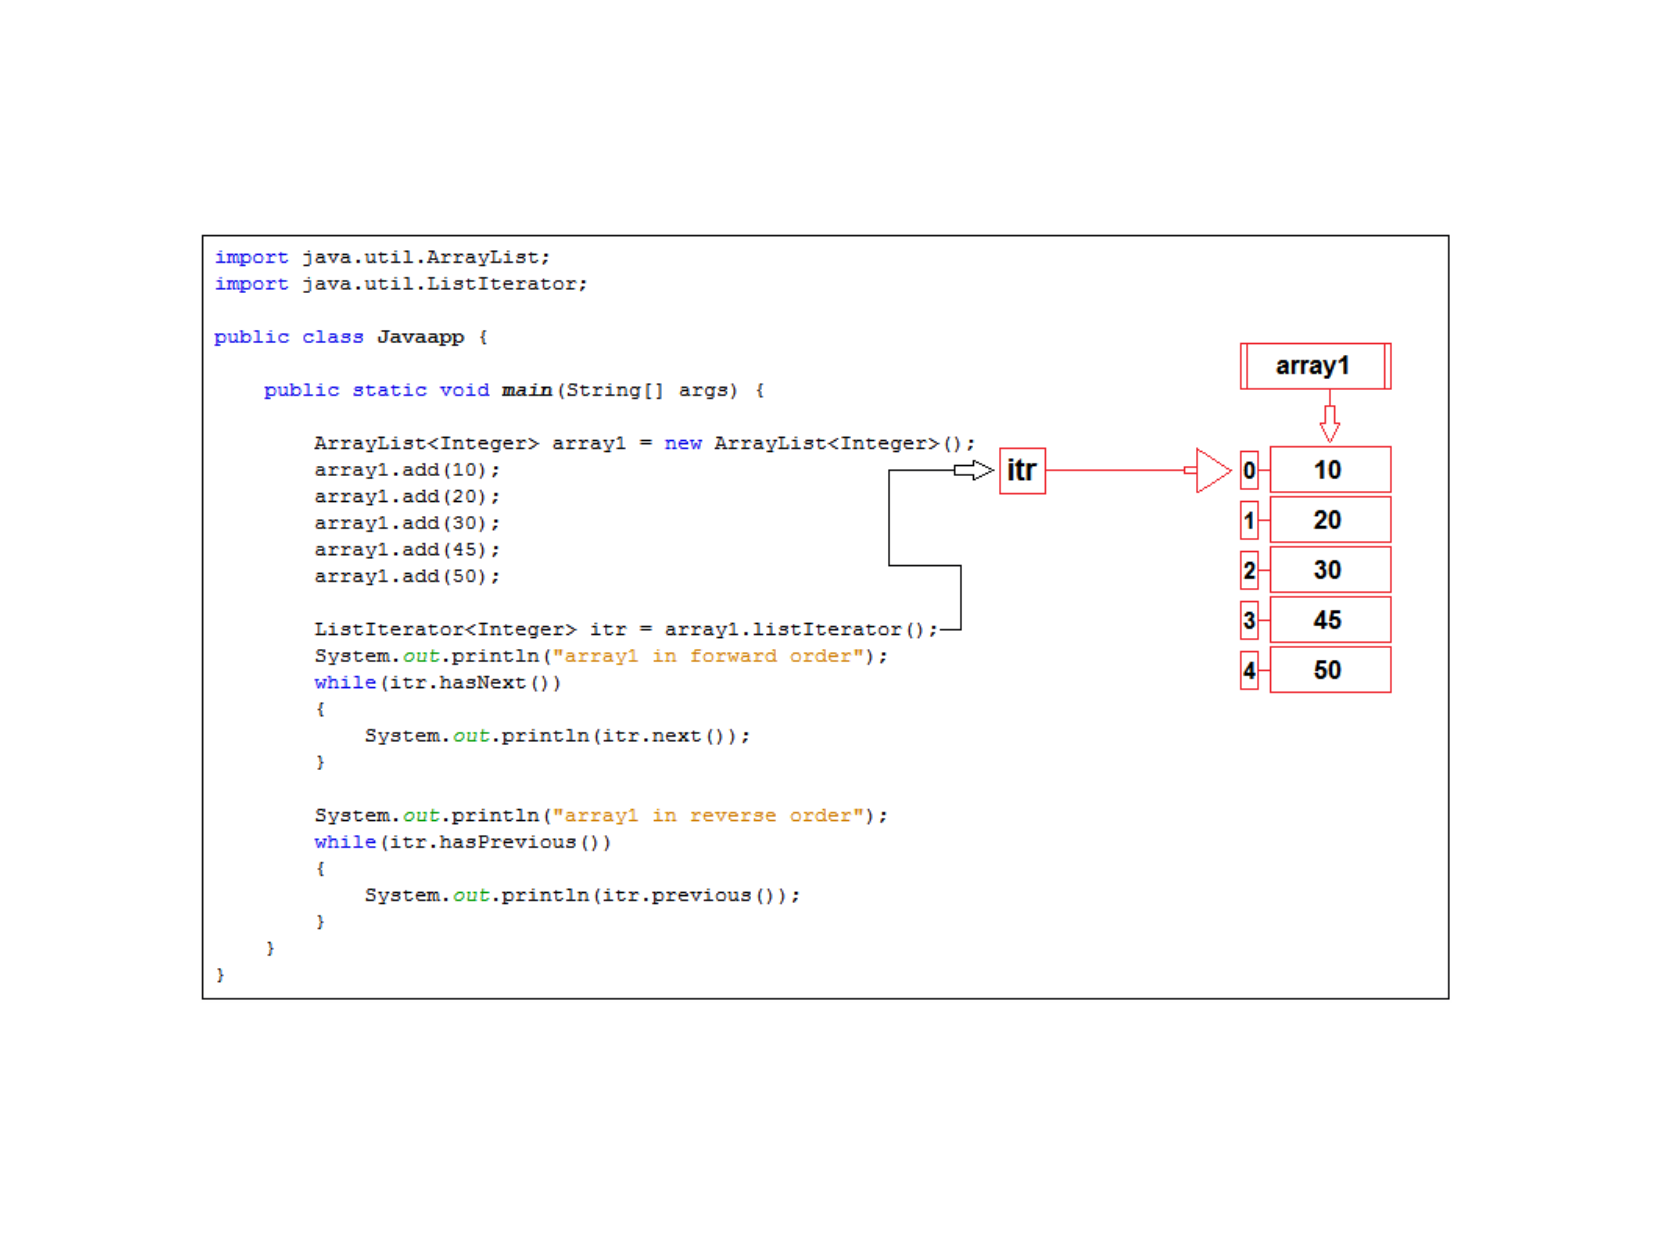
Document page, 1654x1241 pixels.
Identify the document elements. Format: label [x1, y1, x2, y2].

picture [199, 232, 1453, 1003]
